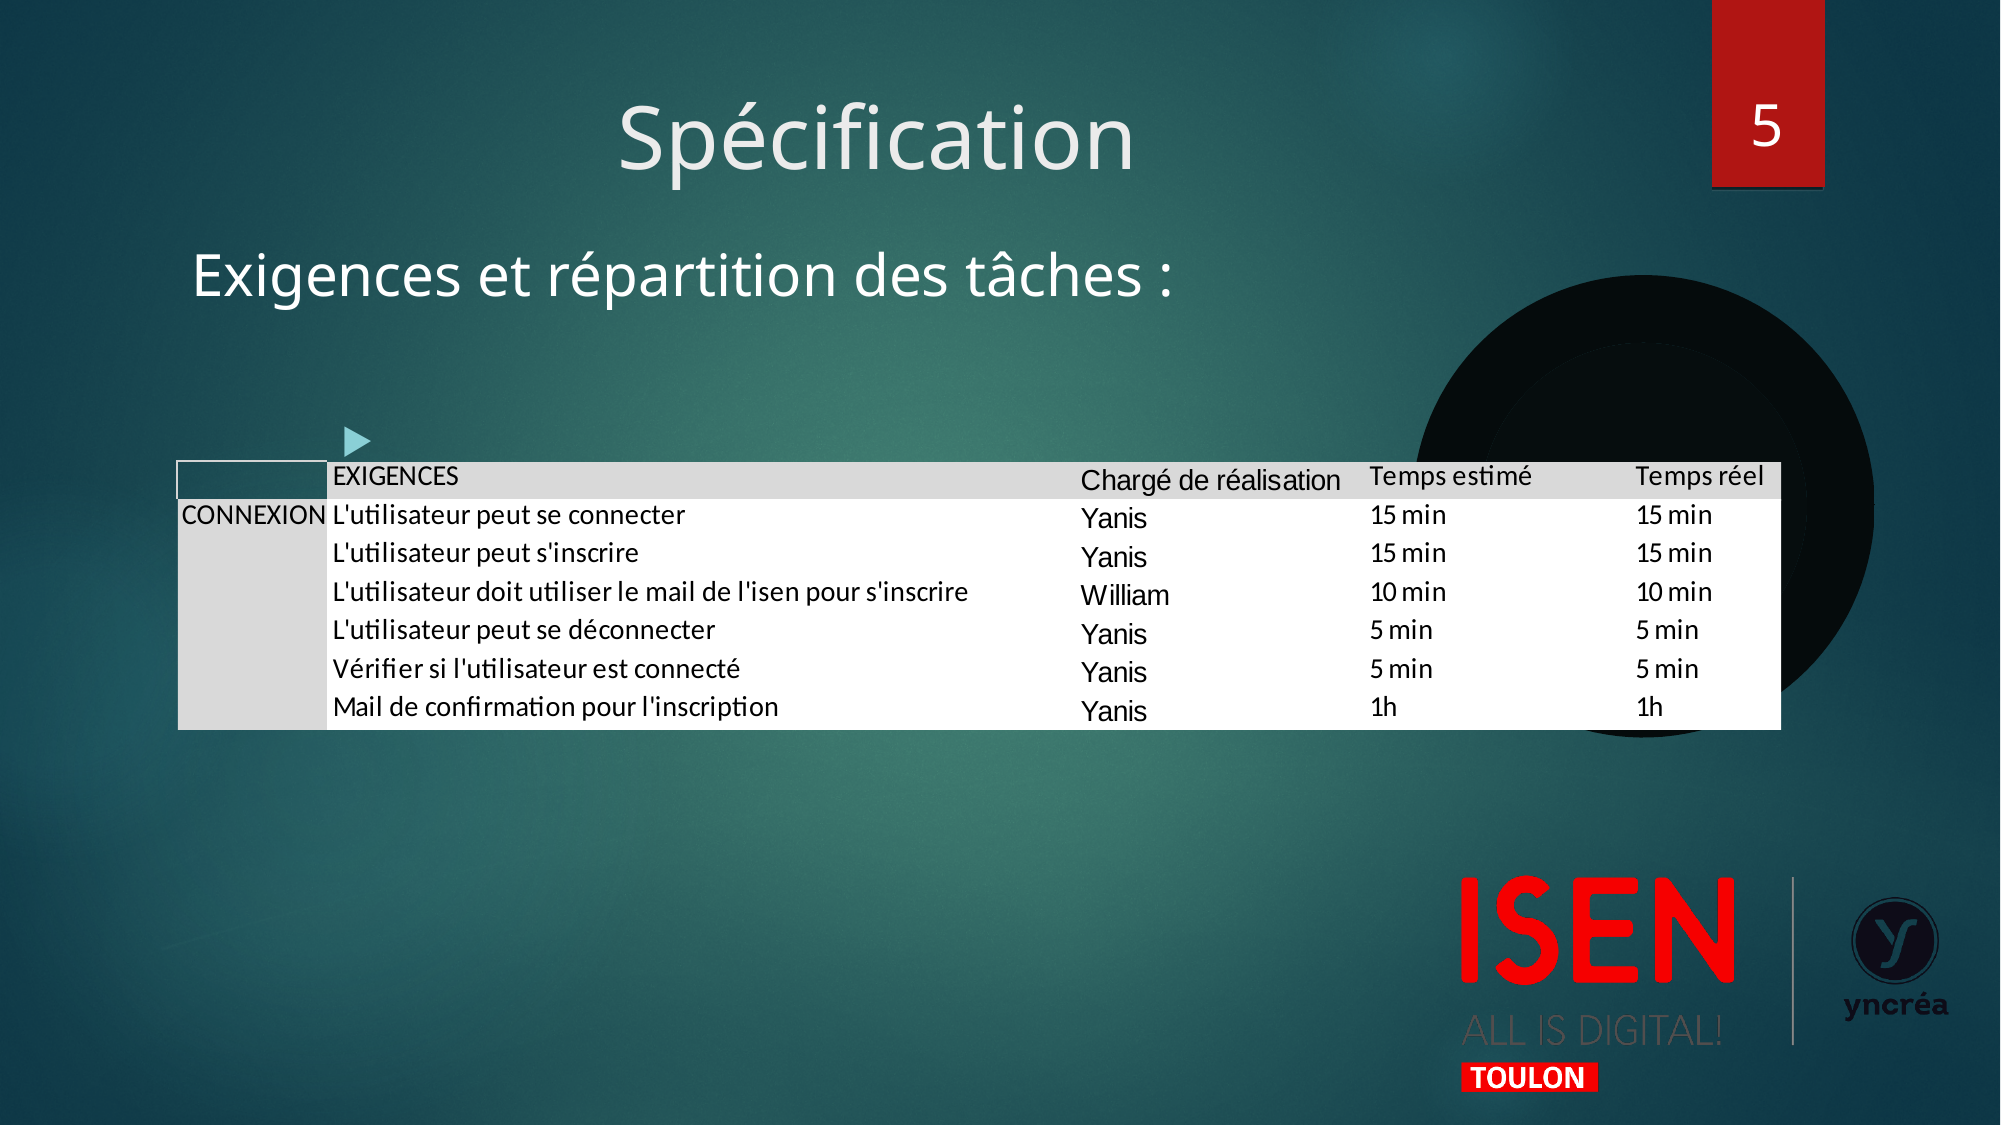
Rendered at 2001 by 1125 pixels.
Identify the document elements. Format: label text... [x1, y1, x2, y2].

chart [176, 460, 1784, 732]
title Spécification [106, 74, 1649, 231]
text_box 5 [1698, 48, 1836, 175]
list Exigences et répartition des tâches : [176, 230, 1644, 342]
picture [1408, 842, 2000, 1125]
